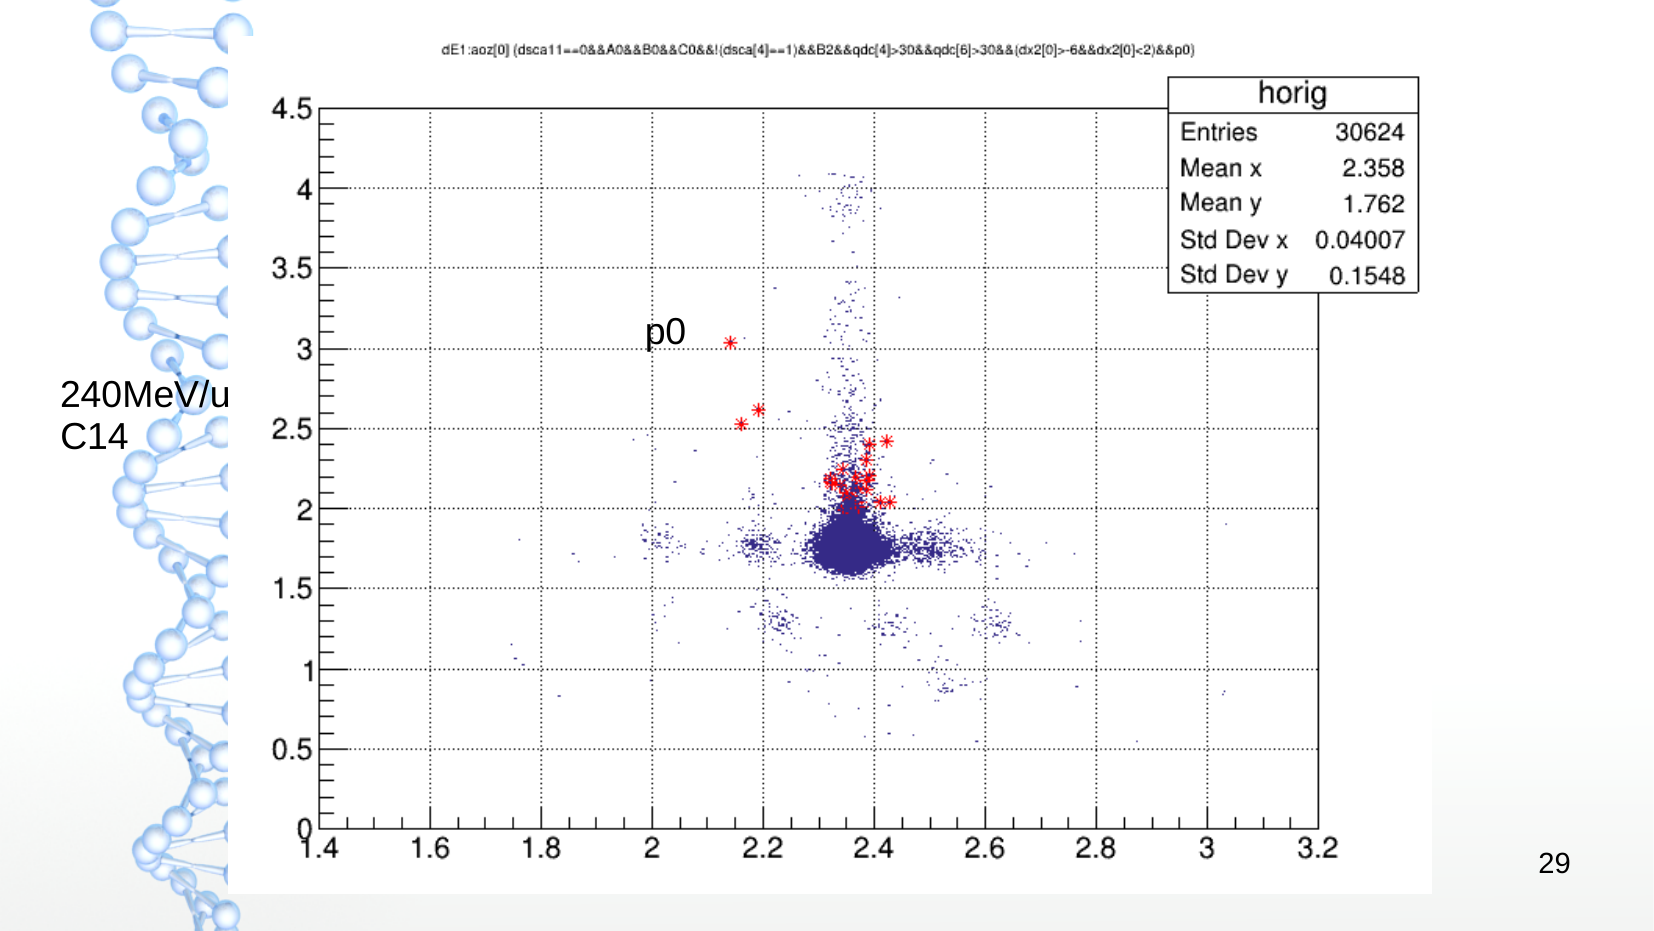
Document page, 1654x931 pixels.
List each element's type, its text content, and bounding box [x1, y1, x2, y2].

text_box 240MeV/u C14 [45, 365, 285, 466]
text_box p0 [630, 303, 751, 361]
picture [0, 0, 1654, 931]
